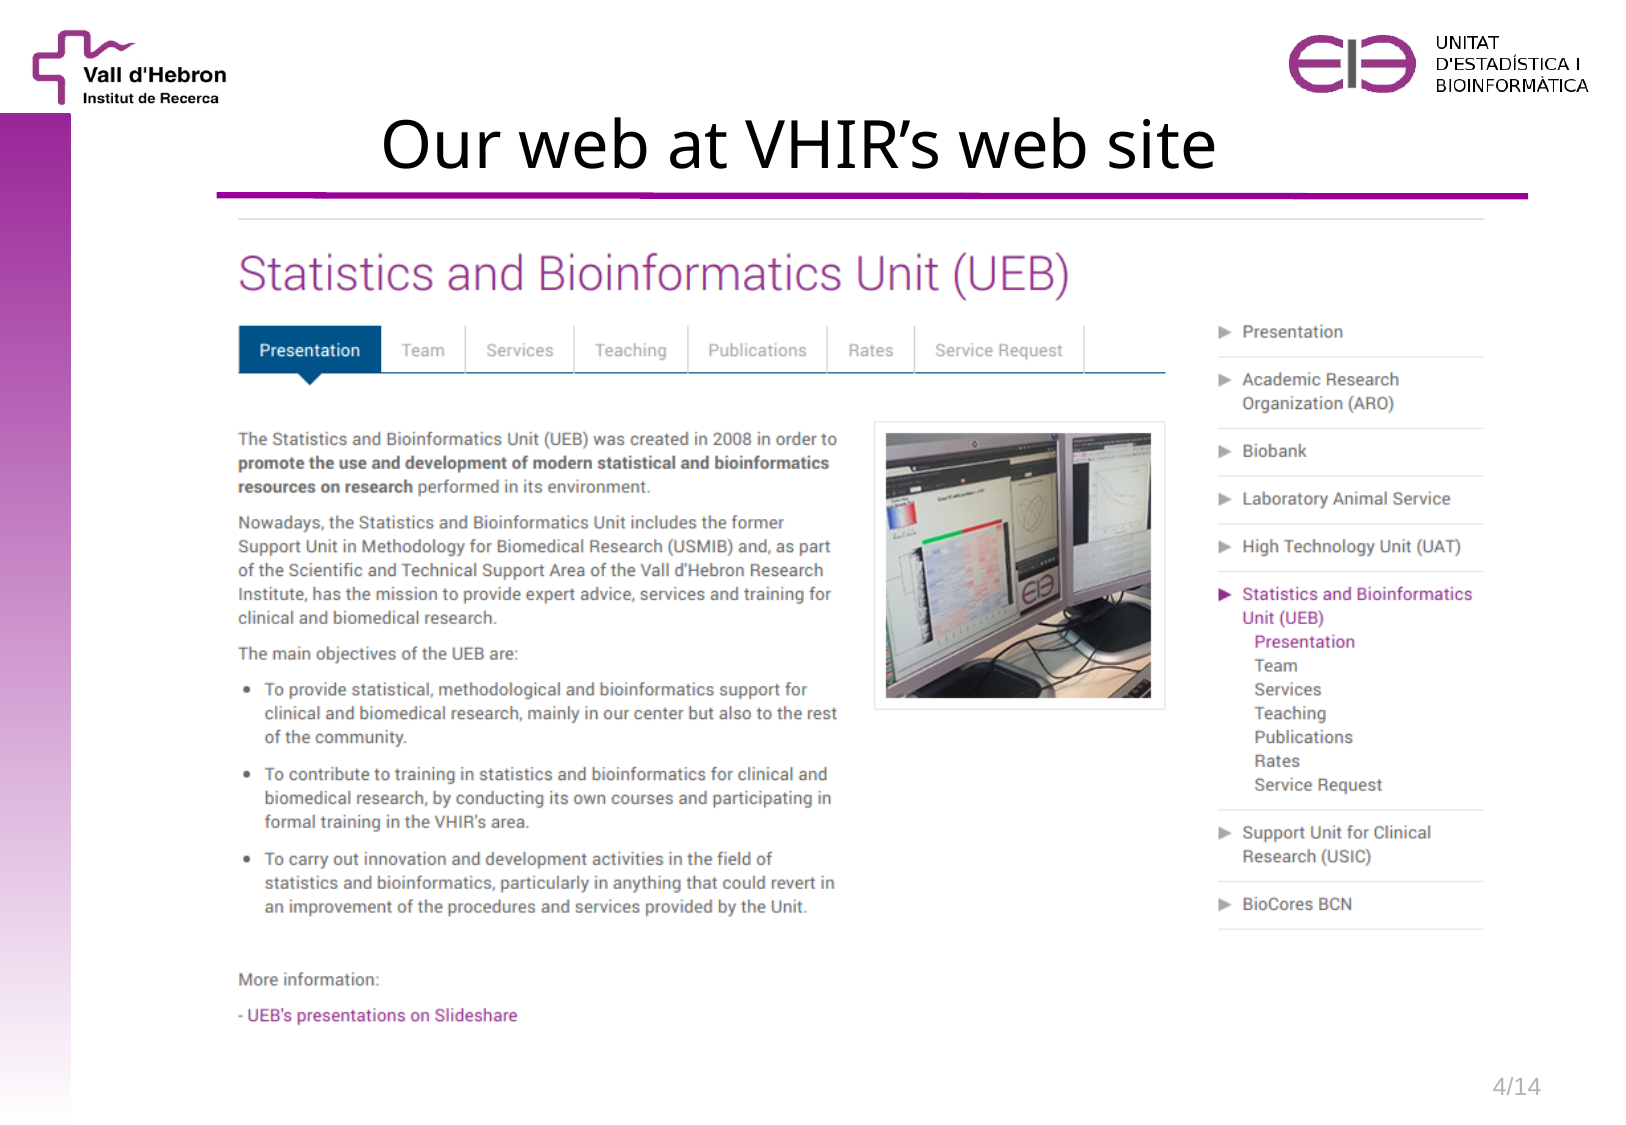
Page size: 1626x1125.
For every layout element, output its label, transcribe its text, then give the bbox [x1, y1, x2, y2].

picture [221, 230, 1489, 1040]
picture [31, 29, 227, 106]
picture [1279, 24, 1625, 100]
title Our web at VHIR’s web site [108, 54, 1491, 230]
